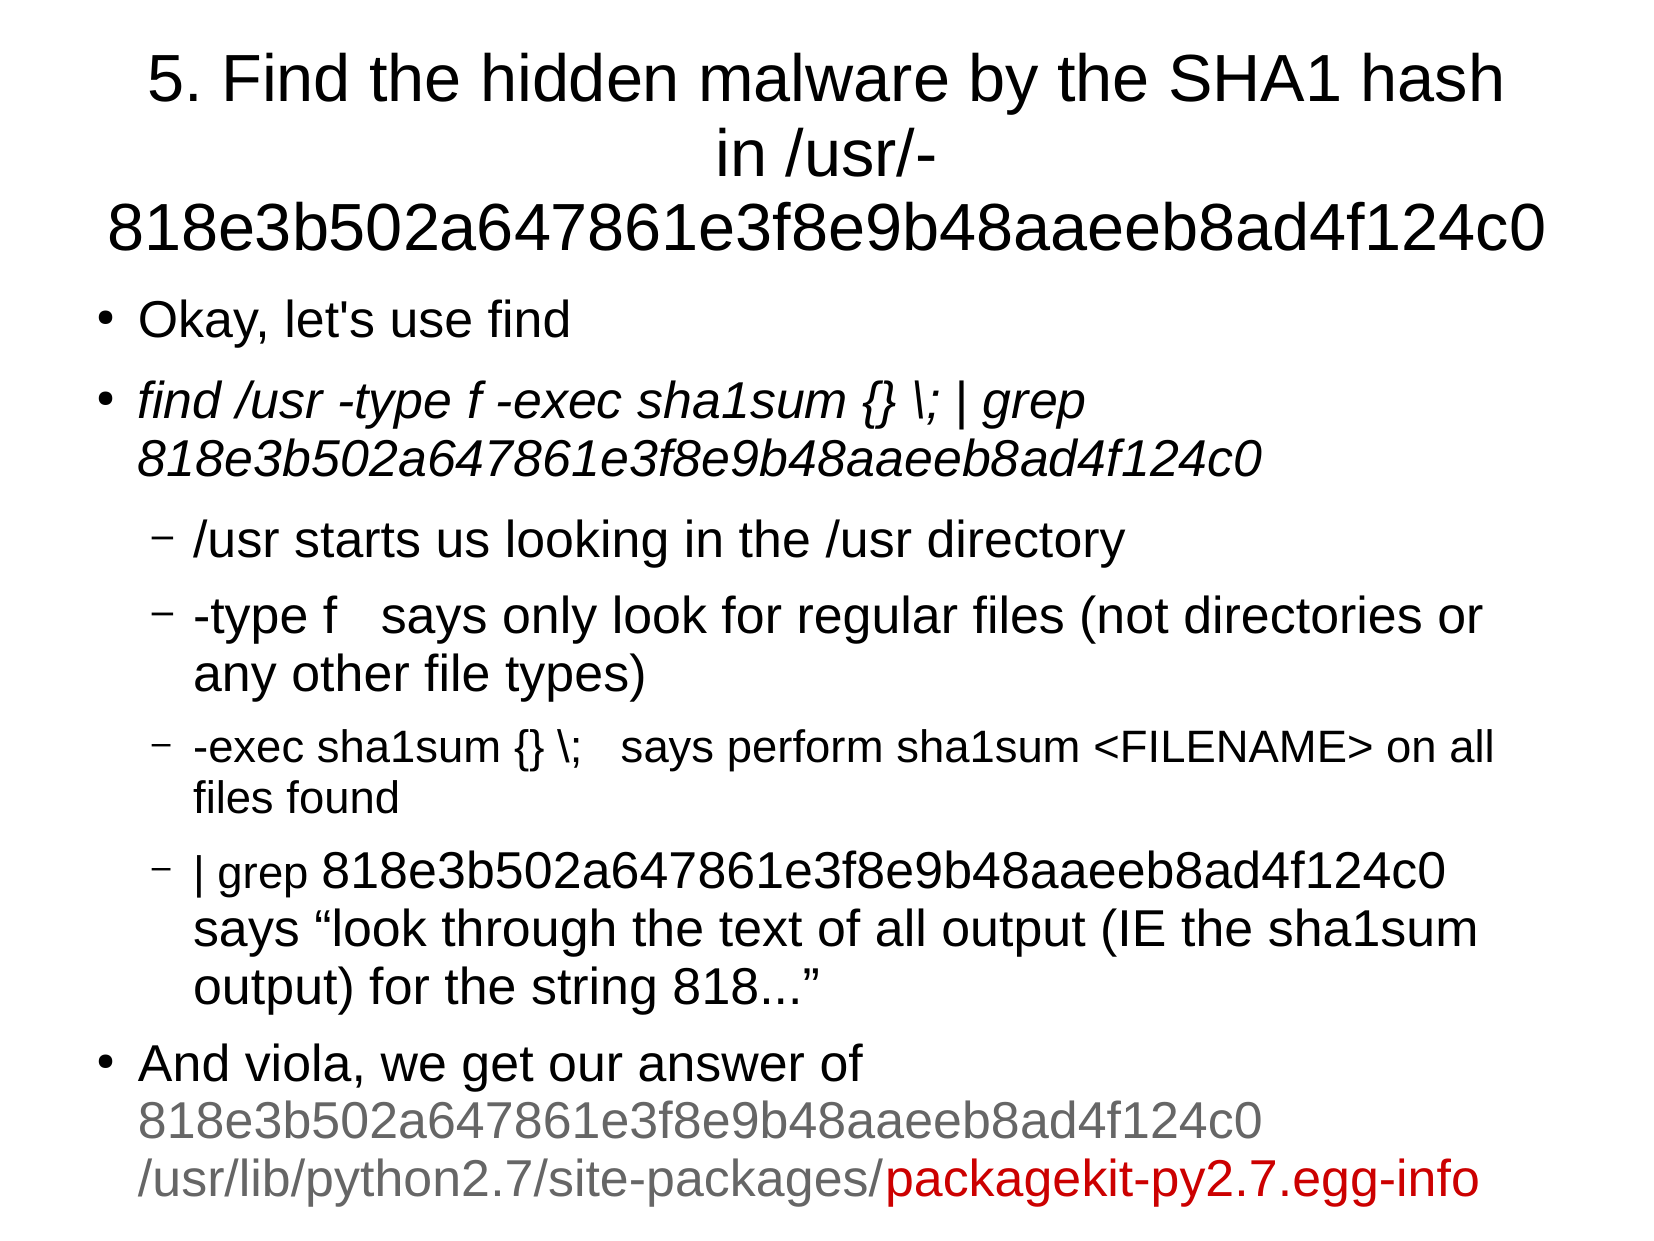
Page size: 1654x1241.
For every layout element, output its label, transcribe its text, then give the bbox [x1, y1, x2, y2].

list Okay, let's use find find /usr -type f -exec sha1sum {} \; | grep 818e3b502a647861e3f8e9b48aaeeb8ad4f124c0 /usr starts us looking in the /usr directory -type f says only look for regular files (not directories or any other file types) -exec sha1sum {} \; says perform sha1sum <FILENAME> on all files found | grep 818e3b502a647861e3f8e9b48aaeeb8ad4f124c0 says “look through the text of all output (IE the sha1sum output) for the string 818...” And viola, we get our answer of 818e3b502a647861e3f8e9b48aaeeb8ad4f124c0 /usr/lib/python2.7/site-packages/packagekit-py2.7.egg-info [82, 290, 1571, 1216]
title 5. Find the hidden malware by the SHA1 hash in /usr/- 818e3b502a647861e3f8e9b48aaeeb8ad4f124c0 [82, 40, 1571, 266]
